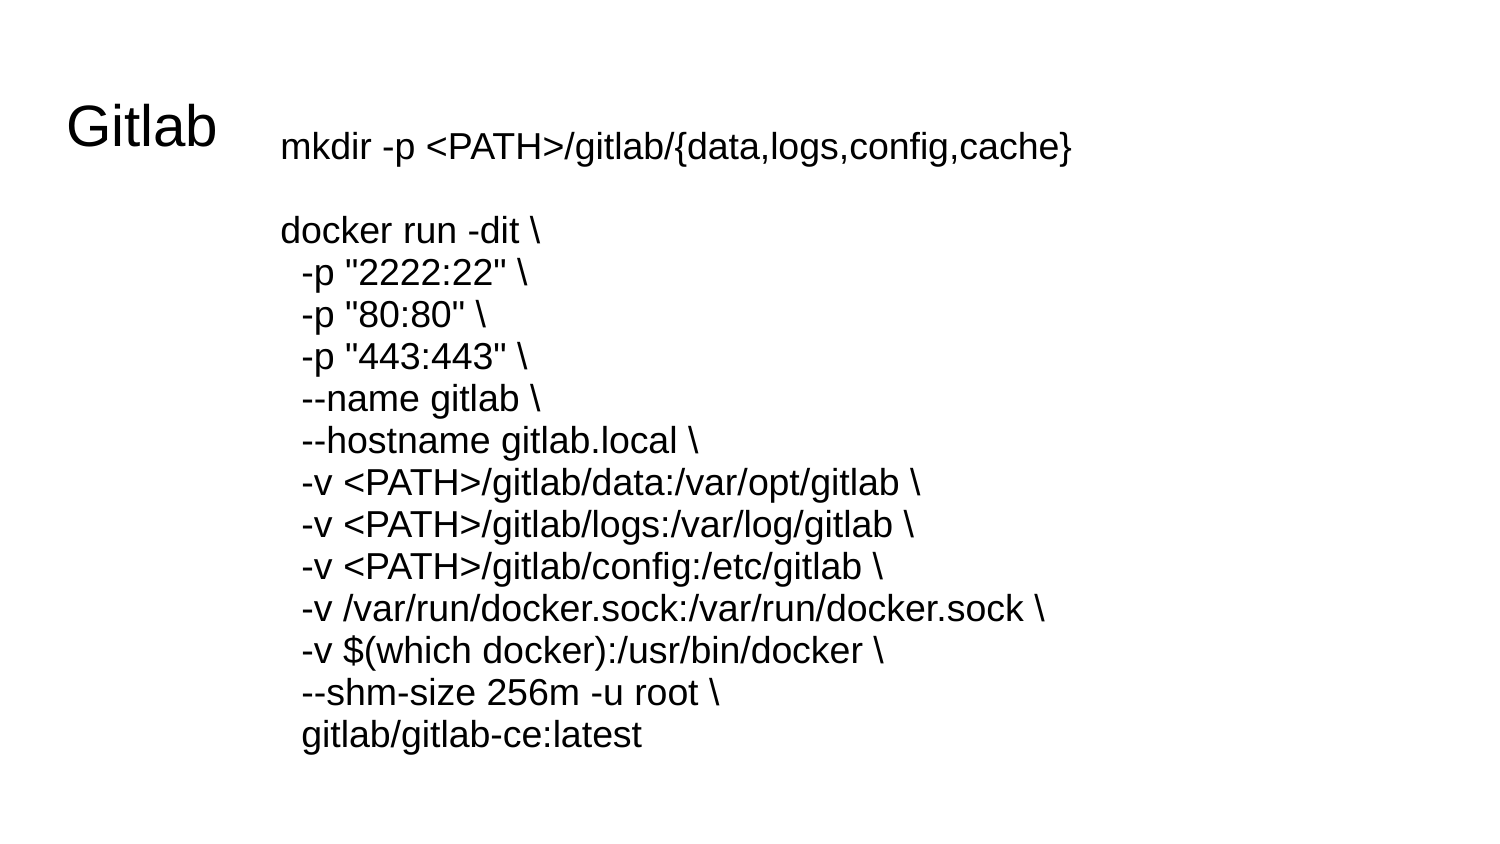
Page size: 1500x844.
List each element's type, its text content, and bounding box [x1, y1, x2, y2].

text_box mkdir -p <PATH>/gitlab/{data,logs,config,cache} docker run -dit \ -p "2222:22" \ -p "80:80" \ -p "443:443" \ --name gitlab \ --hostname gitlab.local \ -v <PATH>/gitlab/data:/var/opt/gitlab \ -v <PATH>/gitlab/logs:/var/log/gitlab \ -v <PATH>/gitlab/config:/etc/gitlab \ -v /var/run/docker.sock:/var/run/docker.sock \ -v $(which docker):/usr/bin/docker \ --shm-size 256m -u root \ gitlab/gitlab-ce:latest [265, 118, 1400, 763]
title Gitlab [51, 72, 1449, 167]
